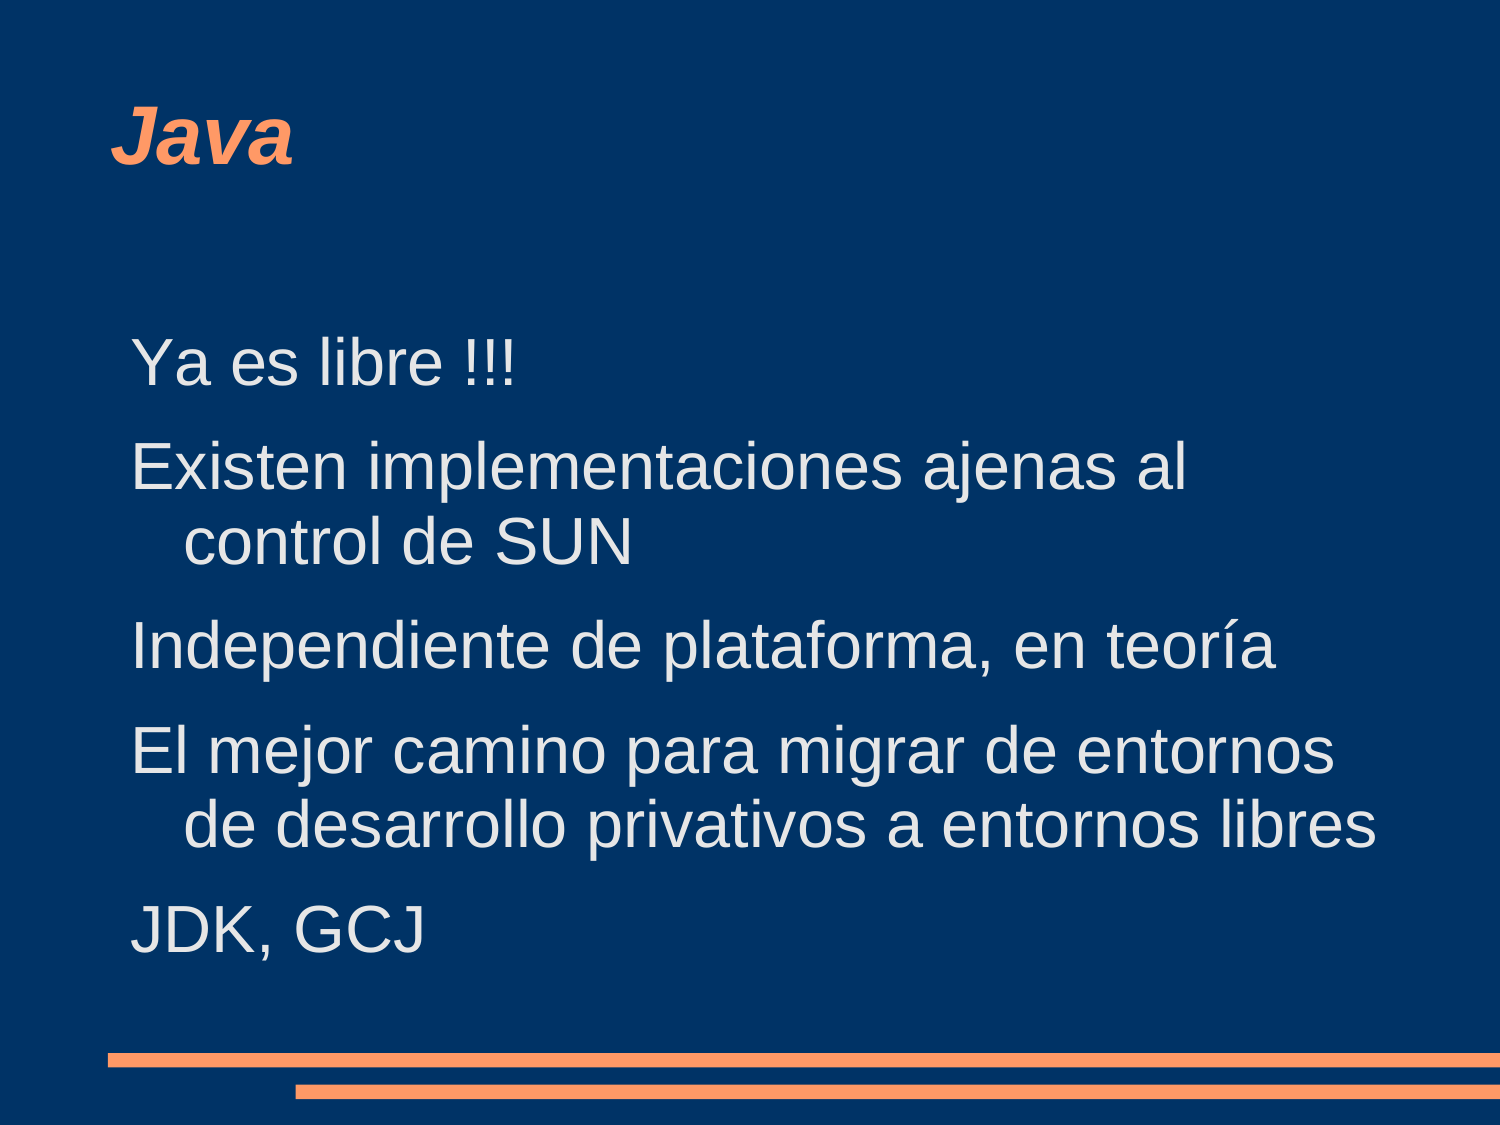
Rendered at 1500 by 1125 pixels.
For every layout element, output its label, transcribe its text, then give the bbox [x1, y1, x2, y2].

title Java [110, 41, 1392, 230]
list Ya es libre !!! Existen implementaciones ajenas al control de SUN Independiente de plataforma, en teoría El mejor camino para migrar de entornos de desarrollo privativos a entornos libres JDK, GCJ [112, 324, 1388, 1006]
